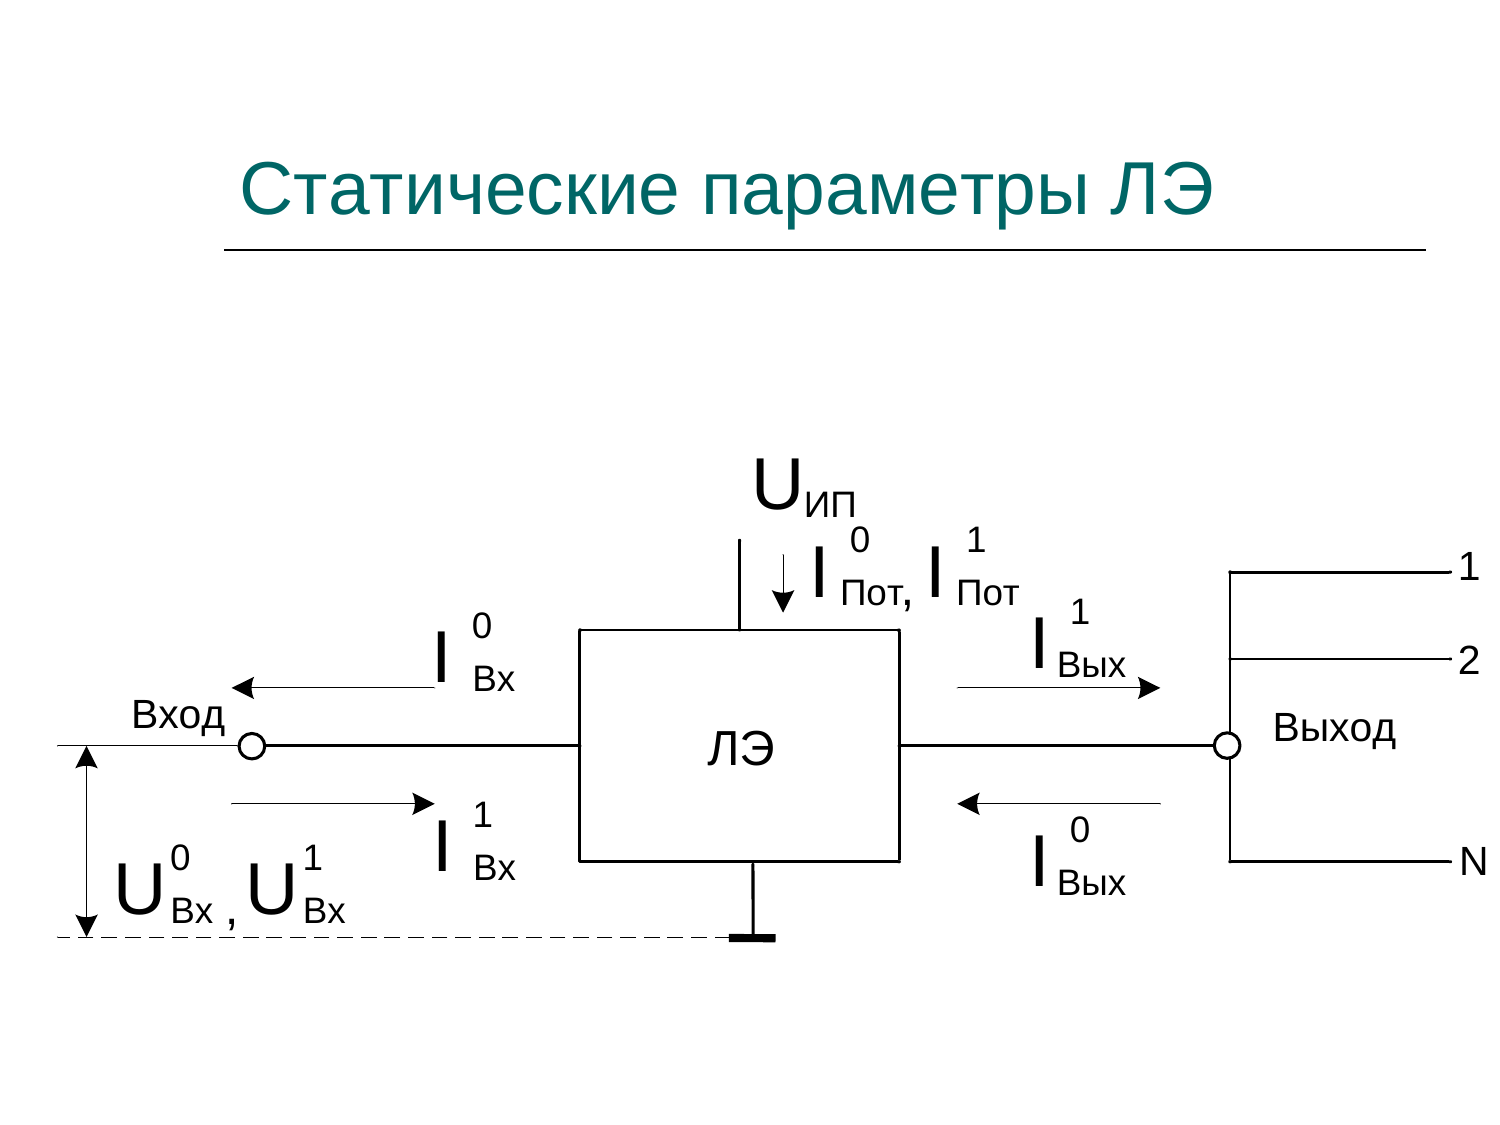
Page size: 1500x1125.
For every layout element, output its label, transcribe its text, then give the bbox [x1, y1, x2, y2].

chart [0, 422, 1500, 978]
title Статические параметры ЛЭ [224, 49, 1425, 237]
